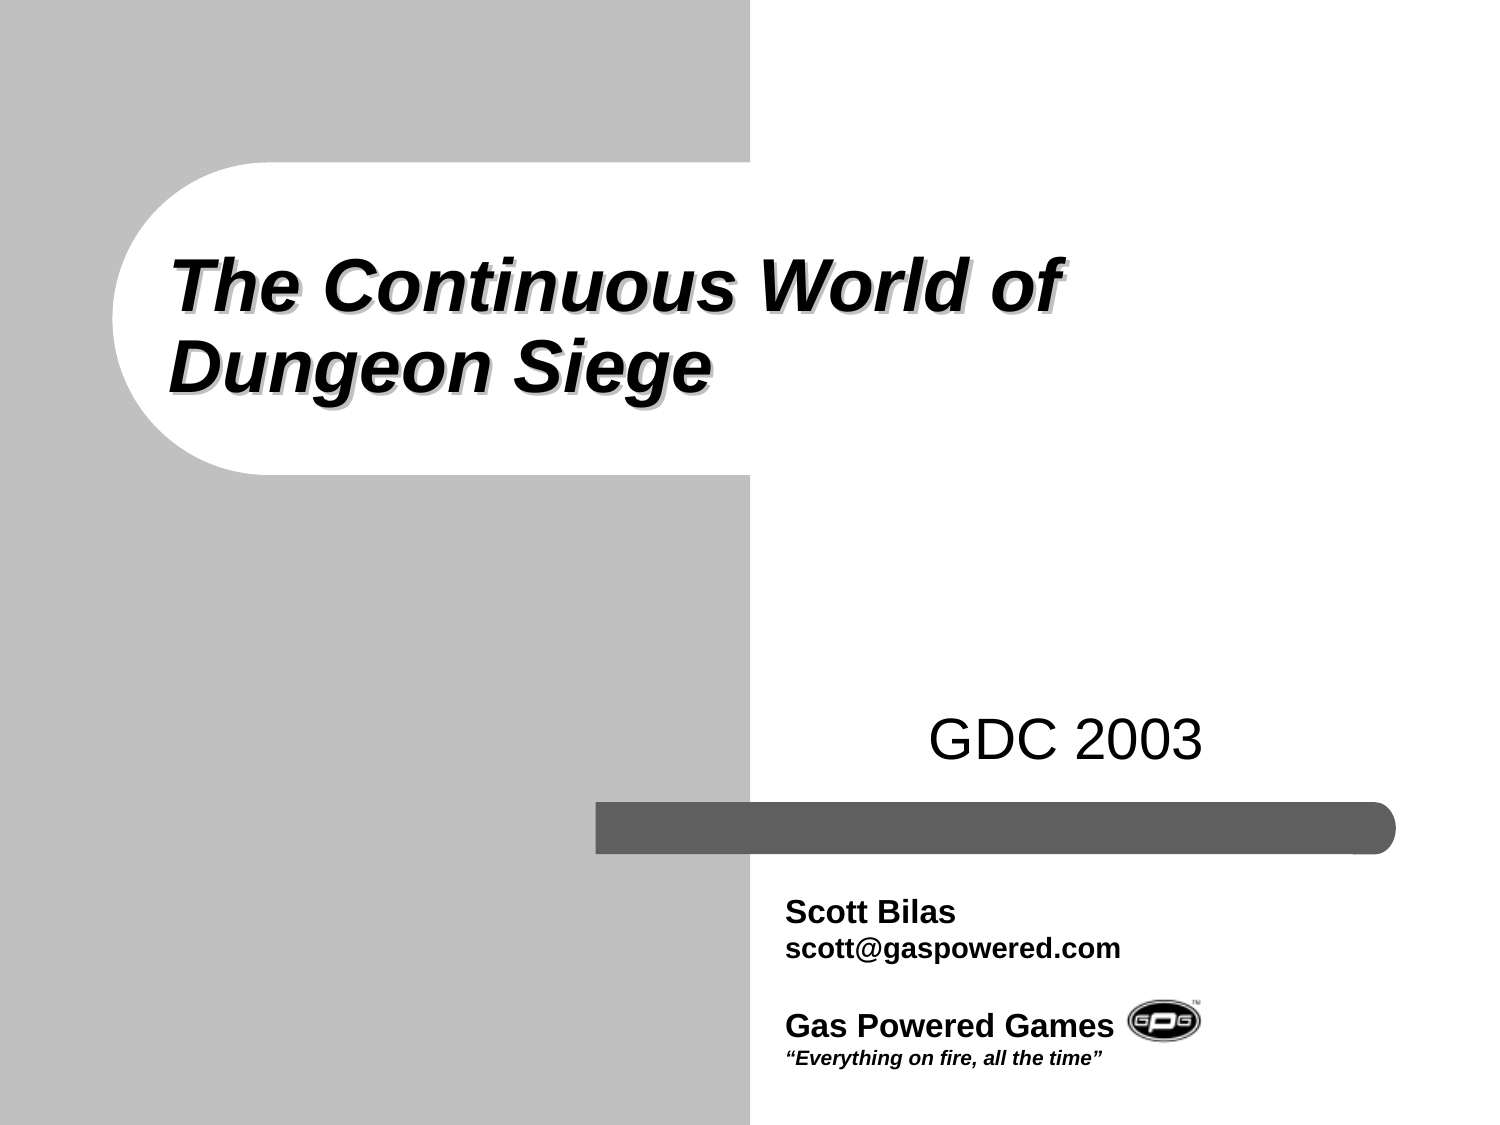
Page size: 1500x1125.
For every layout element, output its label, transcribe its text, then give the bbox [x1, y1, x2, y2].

subtitle GDC 2003 [766, 480, 1367, 780]
picture [1125, 997, 1204, 1045]
title The Continuous World of Dungeon Siege [153, 233, 1429, 422]
text_box Scott Bilas scott@gaspowered.com Gas Powered Games “Everything on fire, all the time” [770, 882, 1336, 1078]
